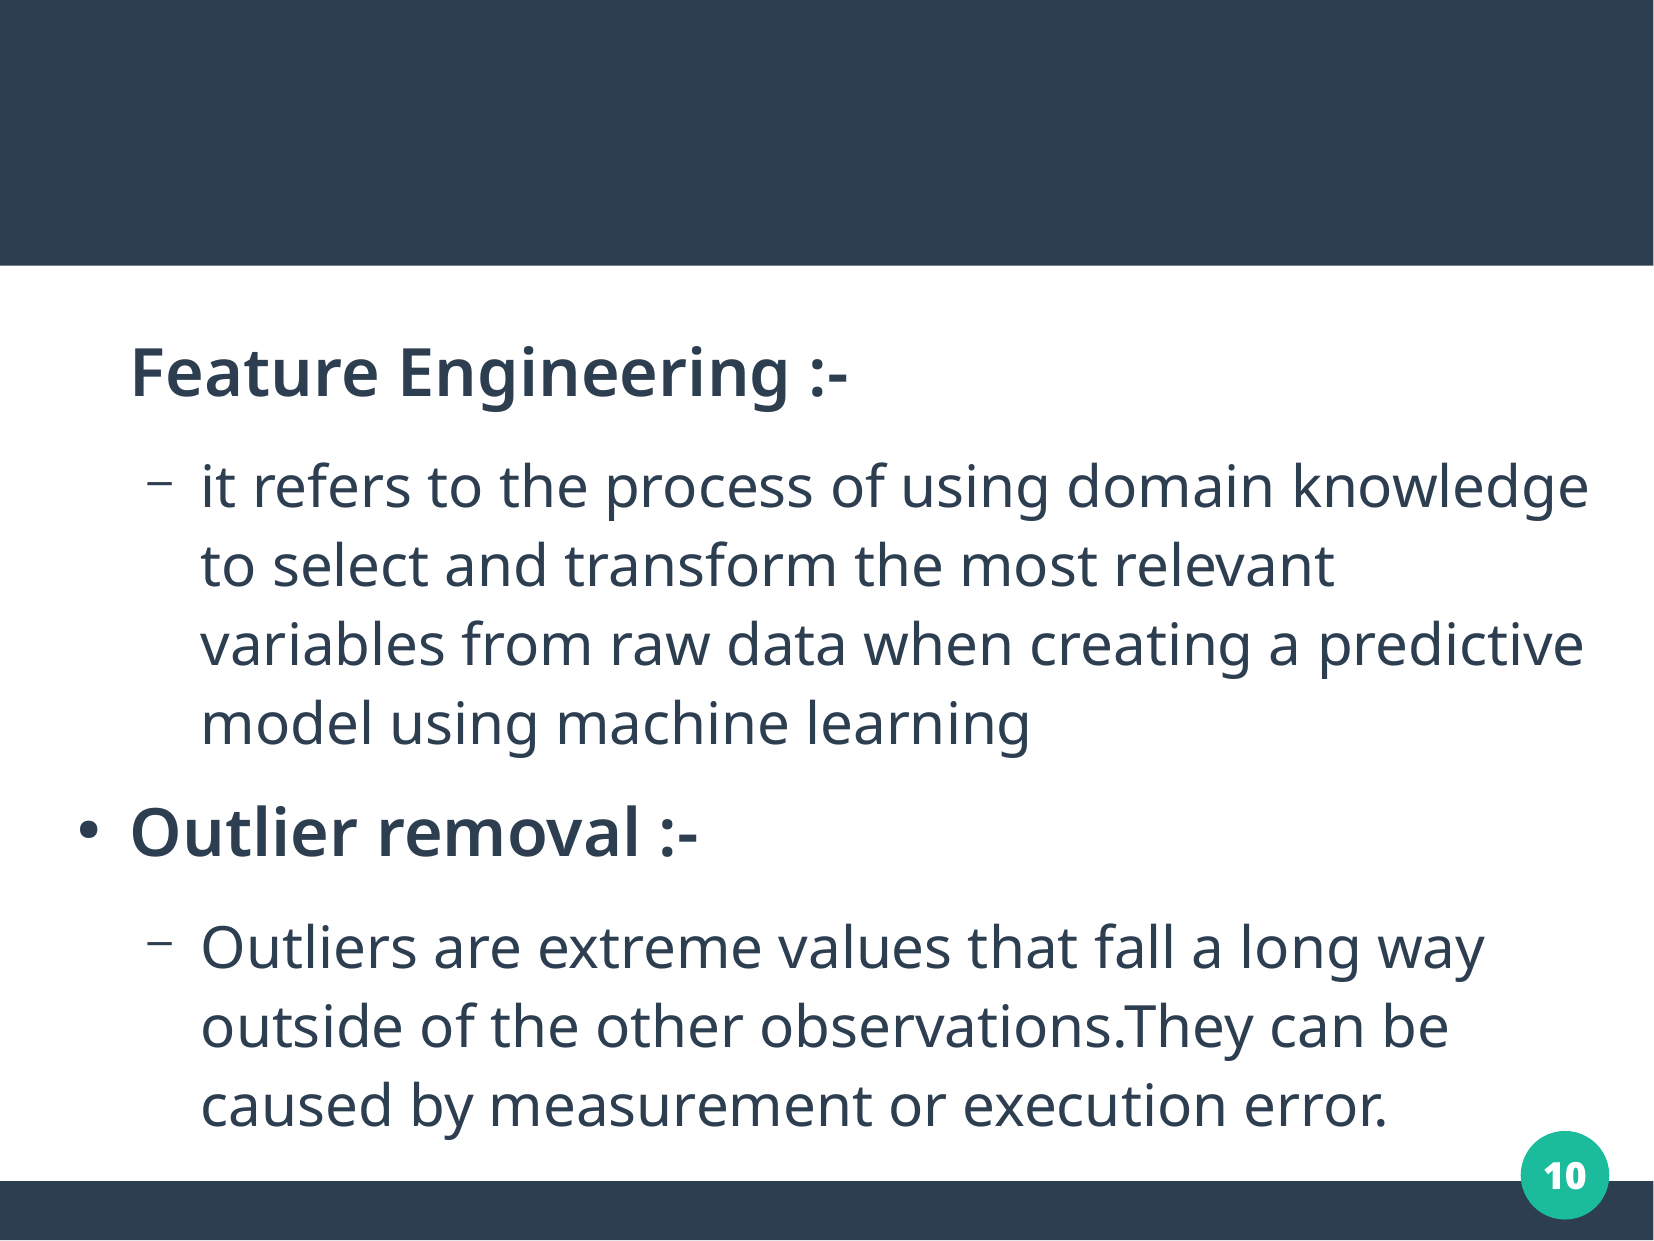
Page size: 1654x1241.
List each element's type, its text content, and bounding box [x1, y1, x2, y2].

list Feature Engineering :- it refers to the process of using domain knowledge to select and transform the most relevant variables from raw data when creating a predictive model using machine learning Outlier removal :- Outliers are extreme values that fall a long way outside of the other observations.They can be caused by measurement or execution error. [59, 324, 1595, 1152]
